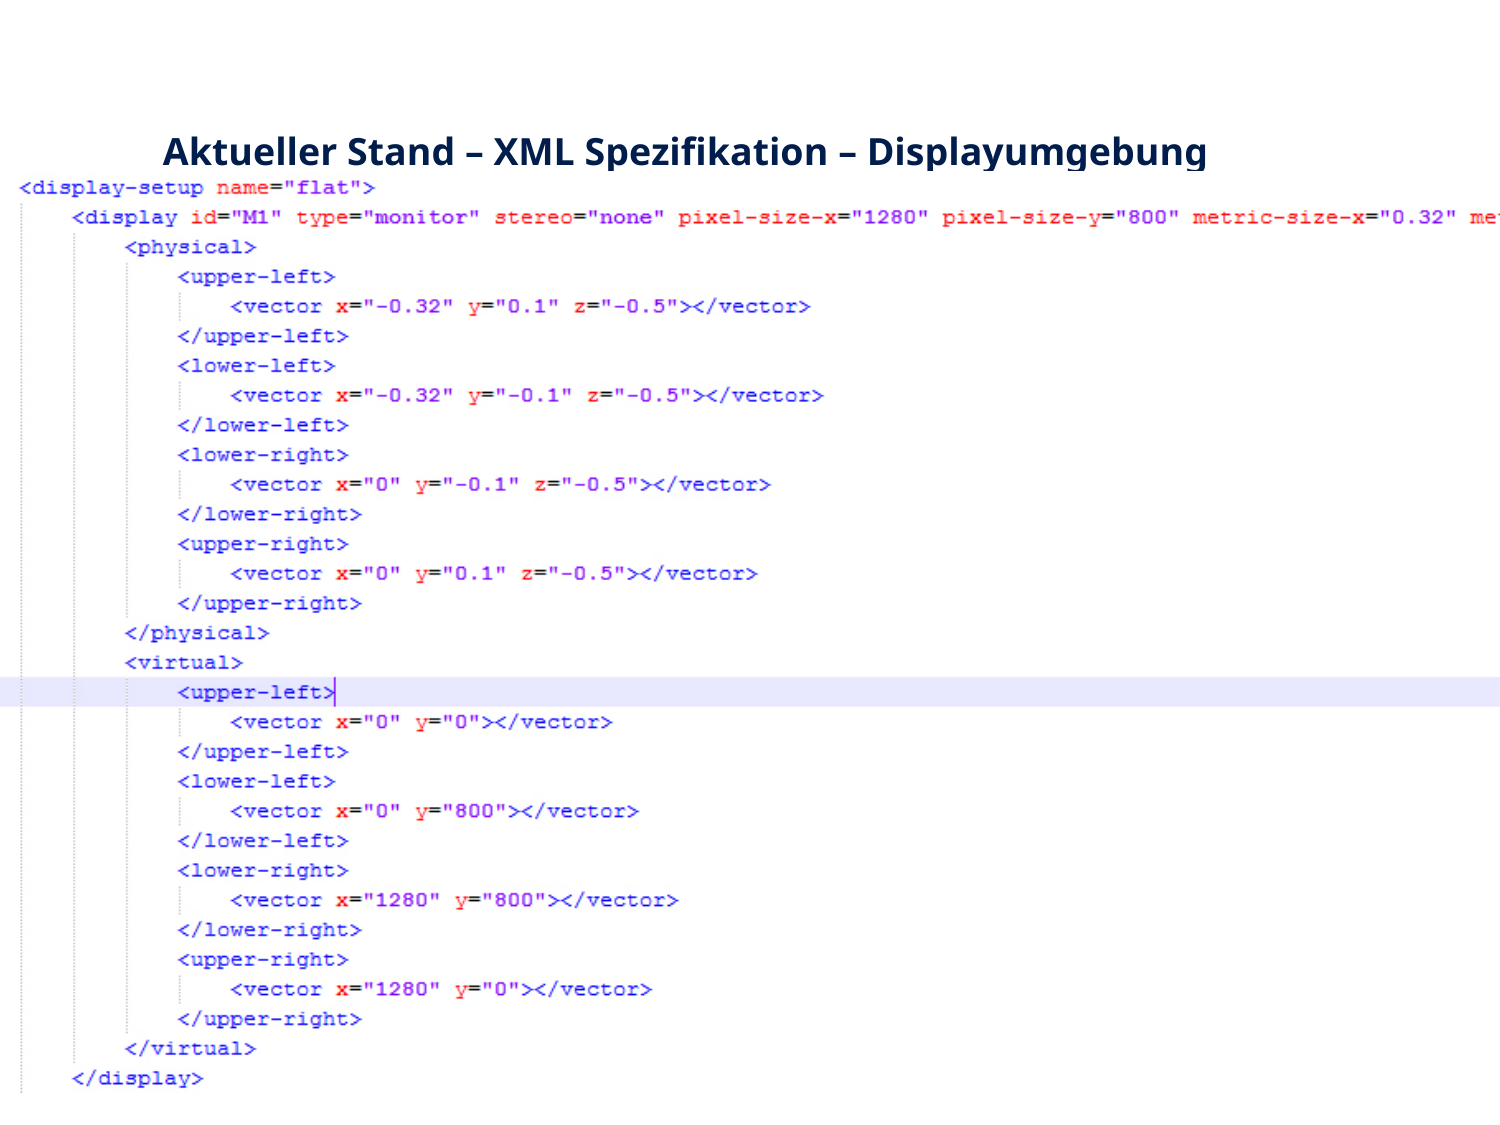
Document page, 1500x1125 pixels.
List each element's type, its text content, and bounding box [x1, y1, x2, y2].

picture [0, 171, 1500, 1093]
list Aktueller Stand – XML Spezifikation – Displayumgebung [162, 118, 1418, 171]
